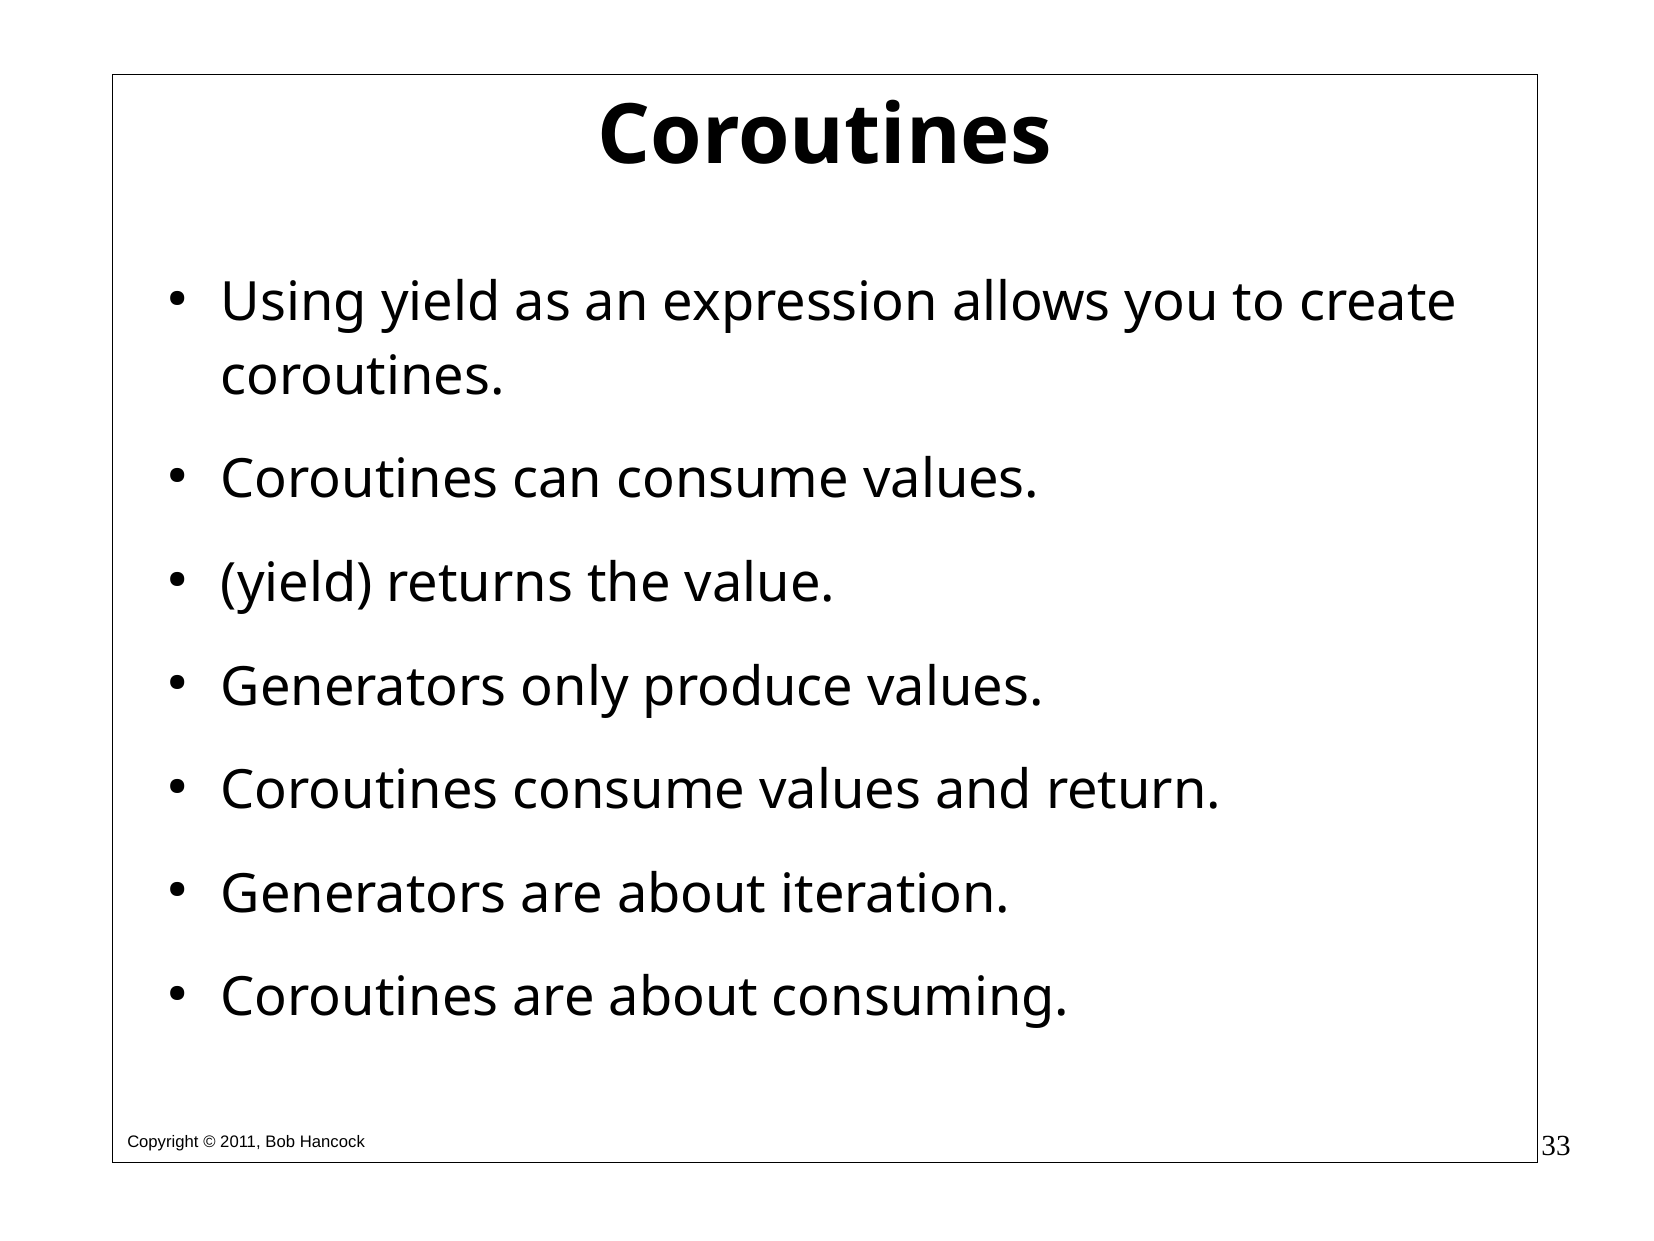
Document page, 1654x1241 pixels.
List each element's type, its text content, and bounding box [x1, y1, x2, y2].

text_box Copyright © 2011, Bob Hancock [112, 1125, 381, 1159]
list Using yield as an expression allows you to create coroutines. Coroutines can consume values. (yield) returns the value. Generators only produce values. Coroutines consume values and return. Generators are about iteration. Coroutines are about consuming. [150, 262, 1501, 1126]
title Coroutines [112, 75, 1538, 188]
